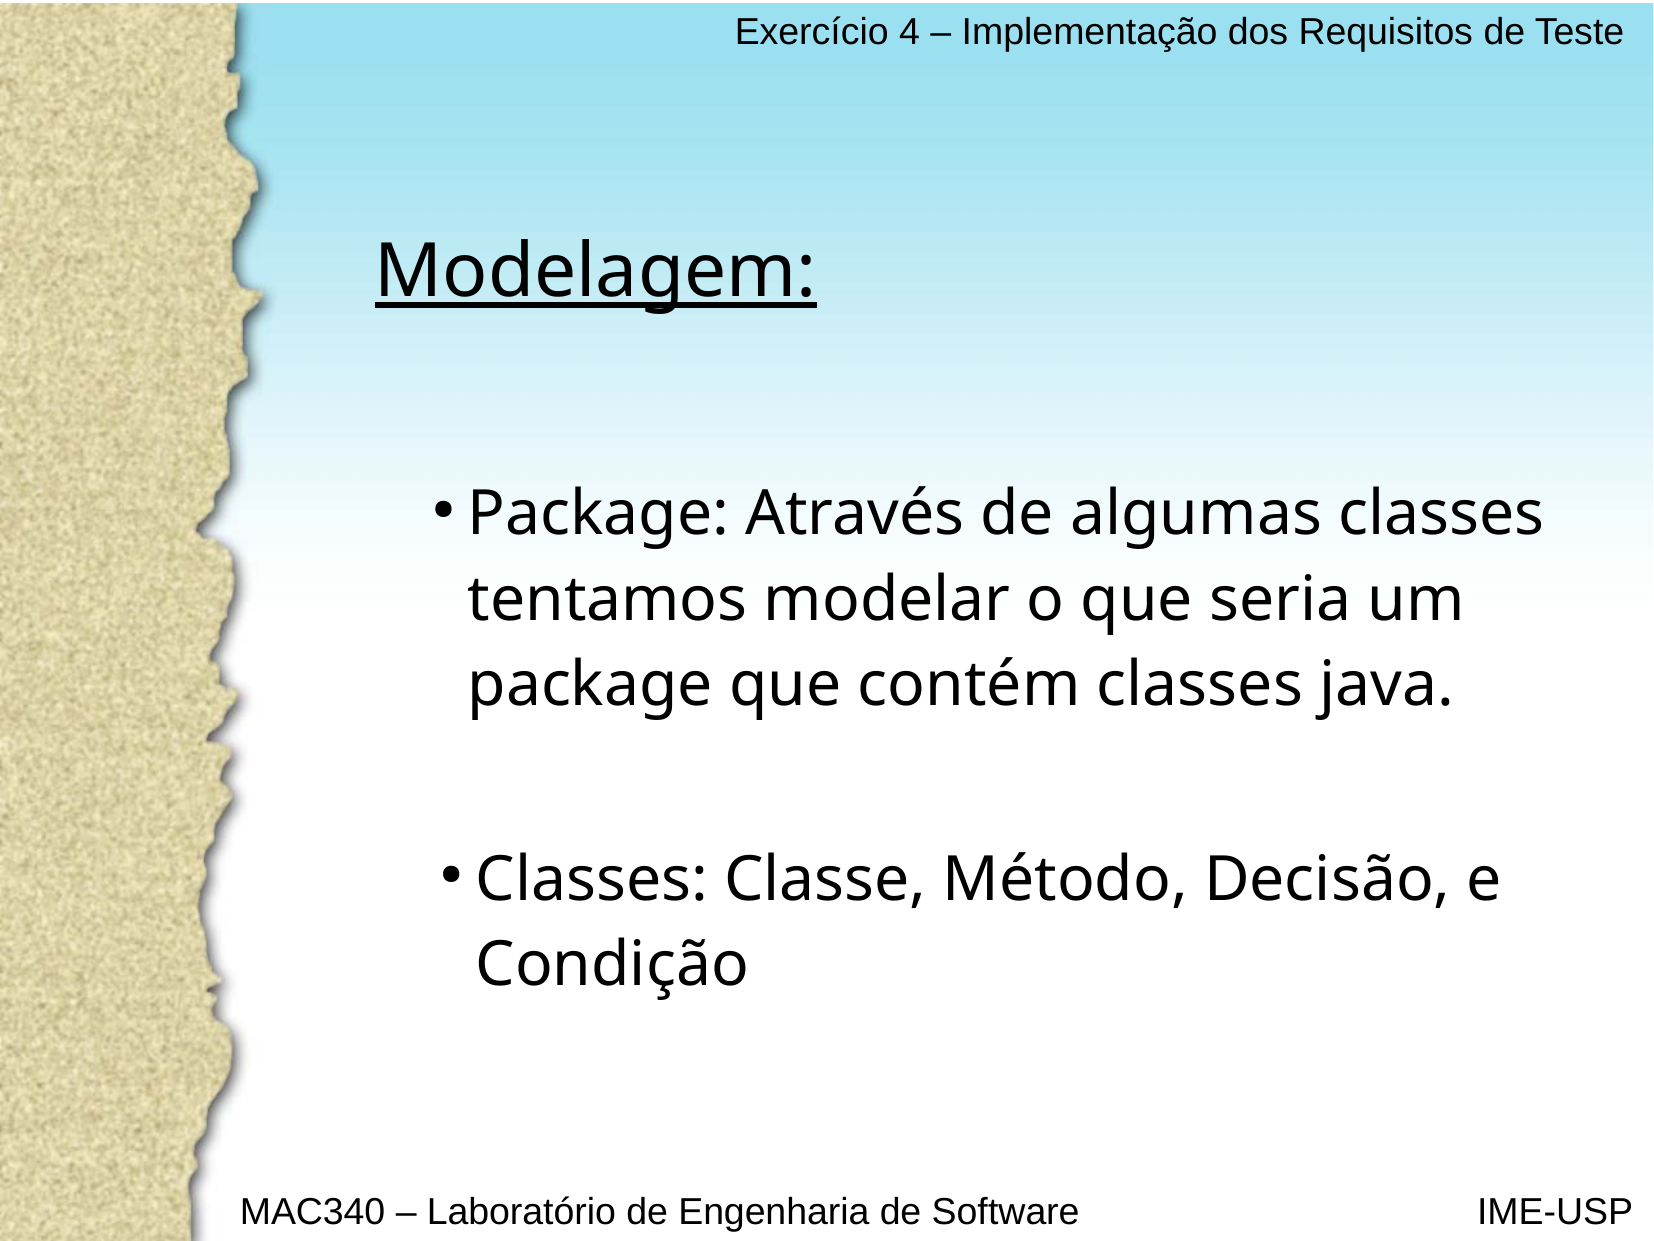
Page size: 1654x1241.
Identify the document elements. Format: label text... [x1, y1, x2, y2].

text_box Modelagem: [360, 208, 854, 316]
text_box MAC340 – Laboratório de Engenharia de Software IME-USP [0, 1183, 1654, 1241]
text_box Classes: Classe, Método, Decisão, e Condição [425, 826, 1640, 1068]
picture [0, 3, 1654, 1183]
text_box Exercício 4 – Implementação dos Requisitos de Teste [720, 3, 1654, 61]
text_box Package: Através de algumas classes tentamos modelar o que seria um package que contém classes java. [417, 460, 1654, 779]
